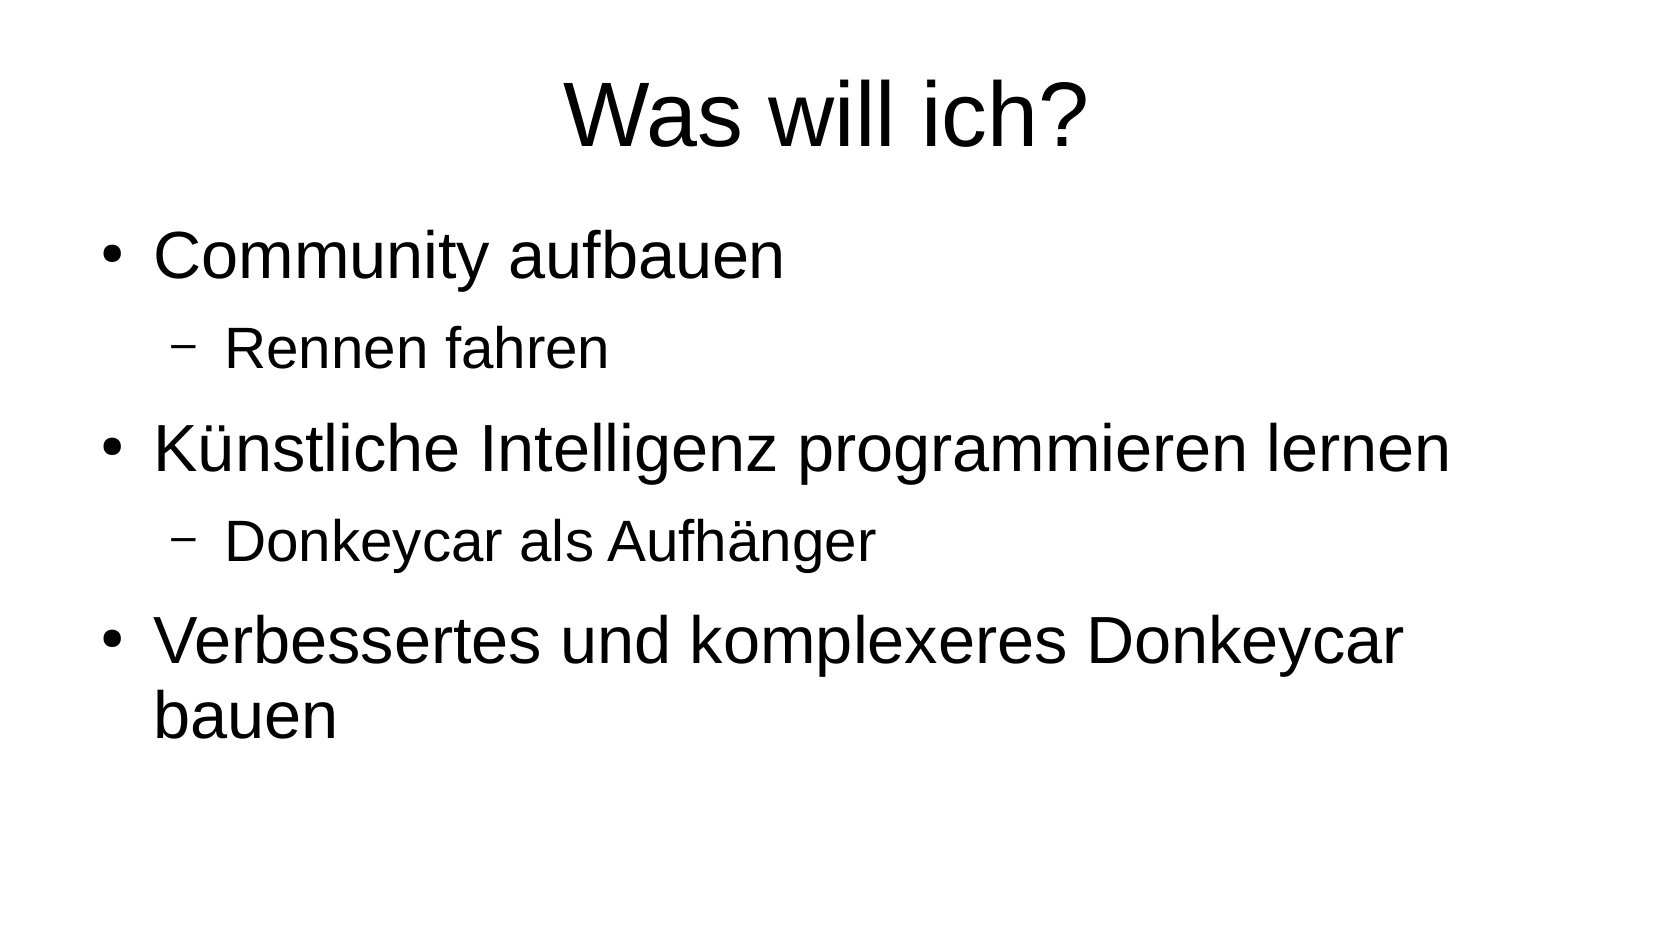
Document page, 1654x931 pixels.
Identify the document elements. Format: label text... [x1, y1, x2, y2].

title Was will ich? [82, 37, 1571, 193]
list Community aufbauen Rennen fahren Künstliche Intelligenz programmieren lernen Donkeycar als Aufhänger Verbessertes und komplexeres Donkeycar bauen [82, 217, 1571, 886]
